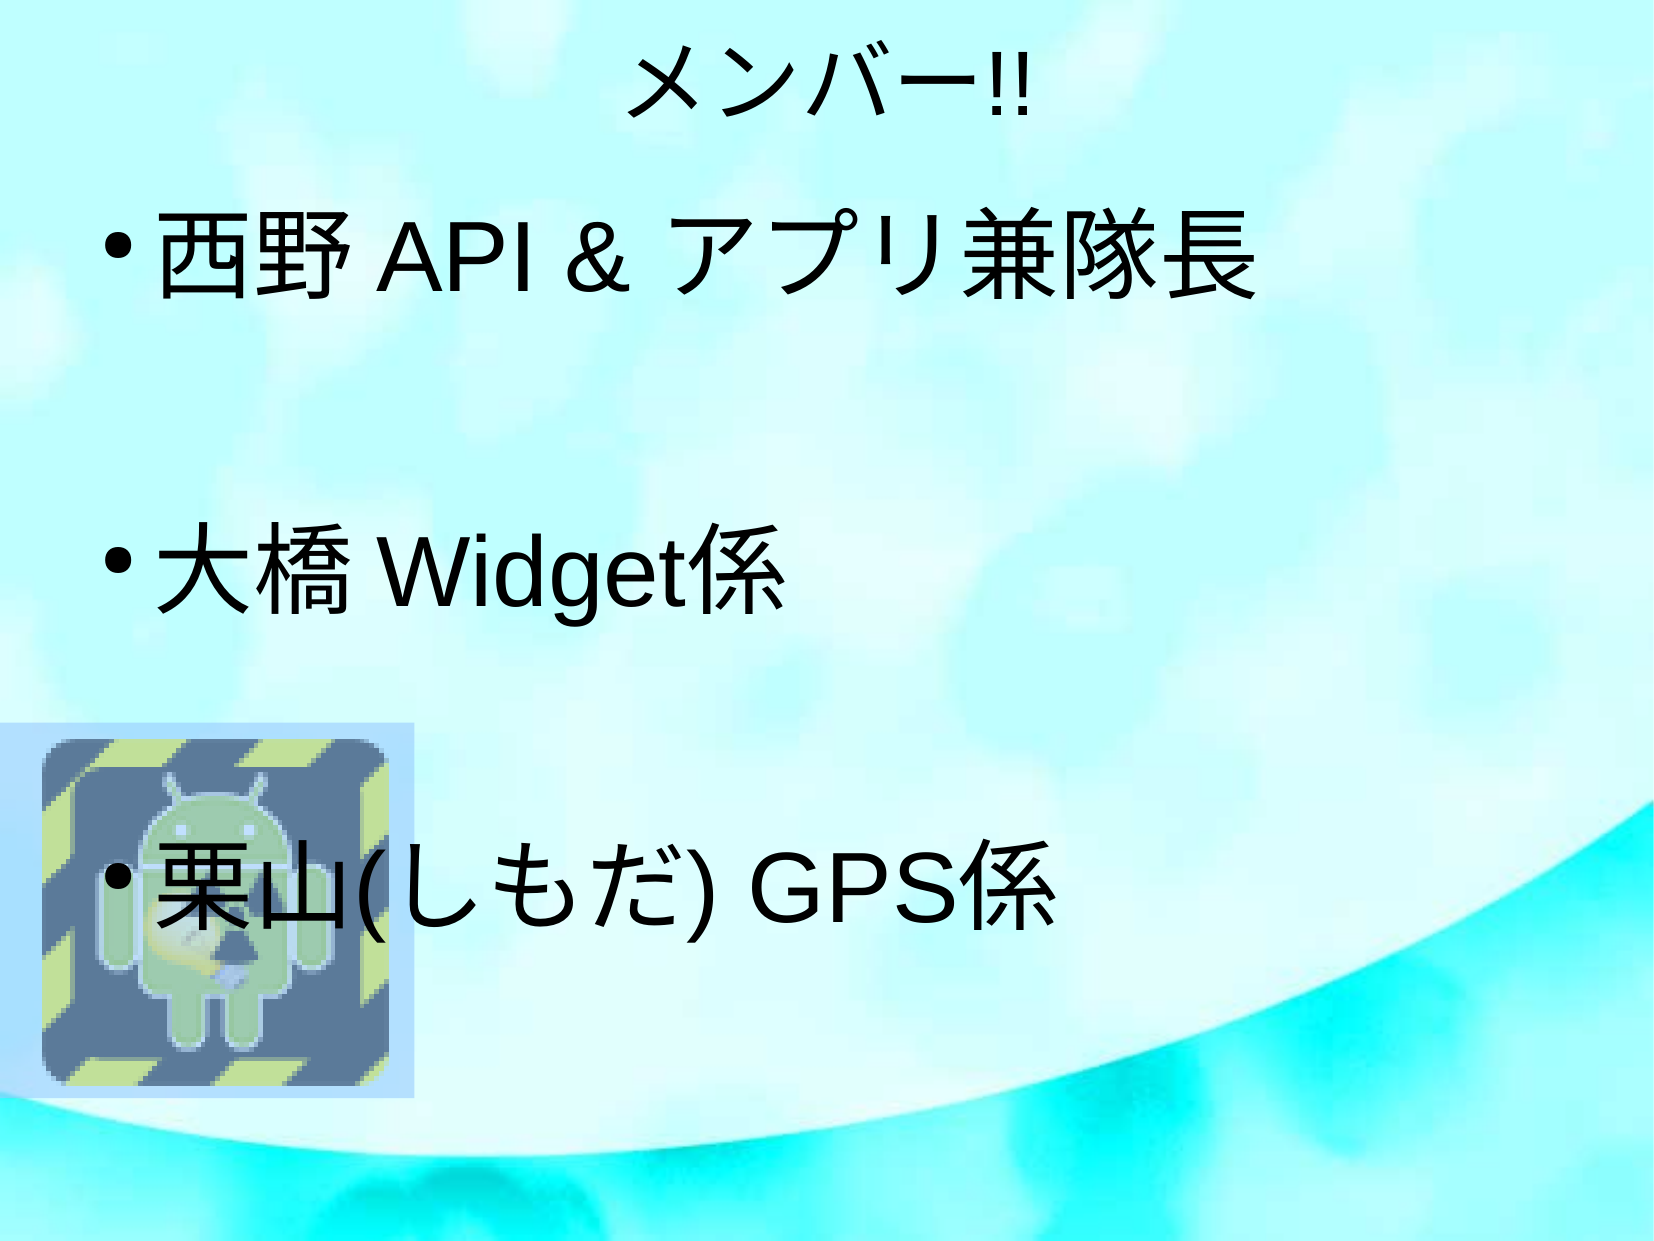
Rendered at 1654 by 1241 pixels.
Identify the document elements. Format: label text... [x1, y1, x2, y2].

picture [0, 0, 1654, 1241]
list 西野 API & アプリ兼隊長 大橋 Widget係 栗山(しもだ) GPS係 [82, 175, 1571, 994]
title メンバー!! [82, 13, 1571, 138]
